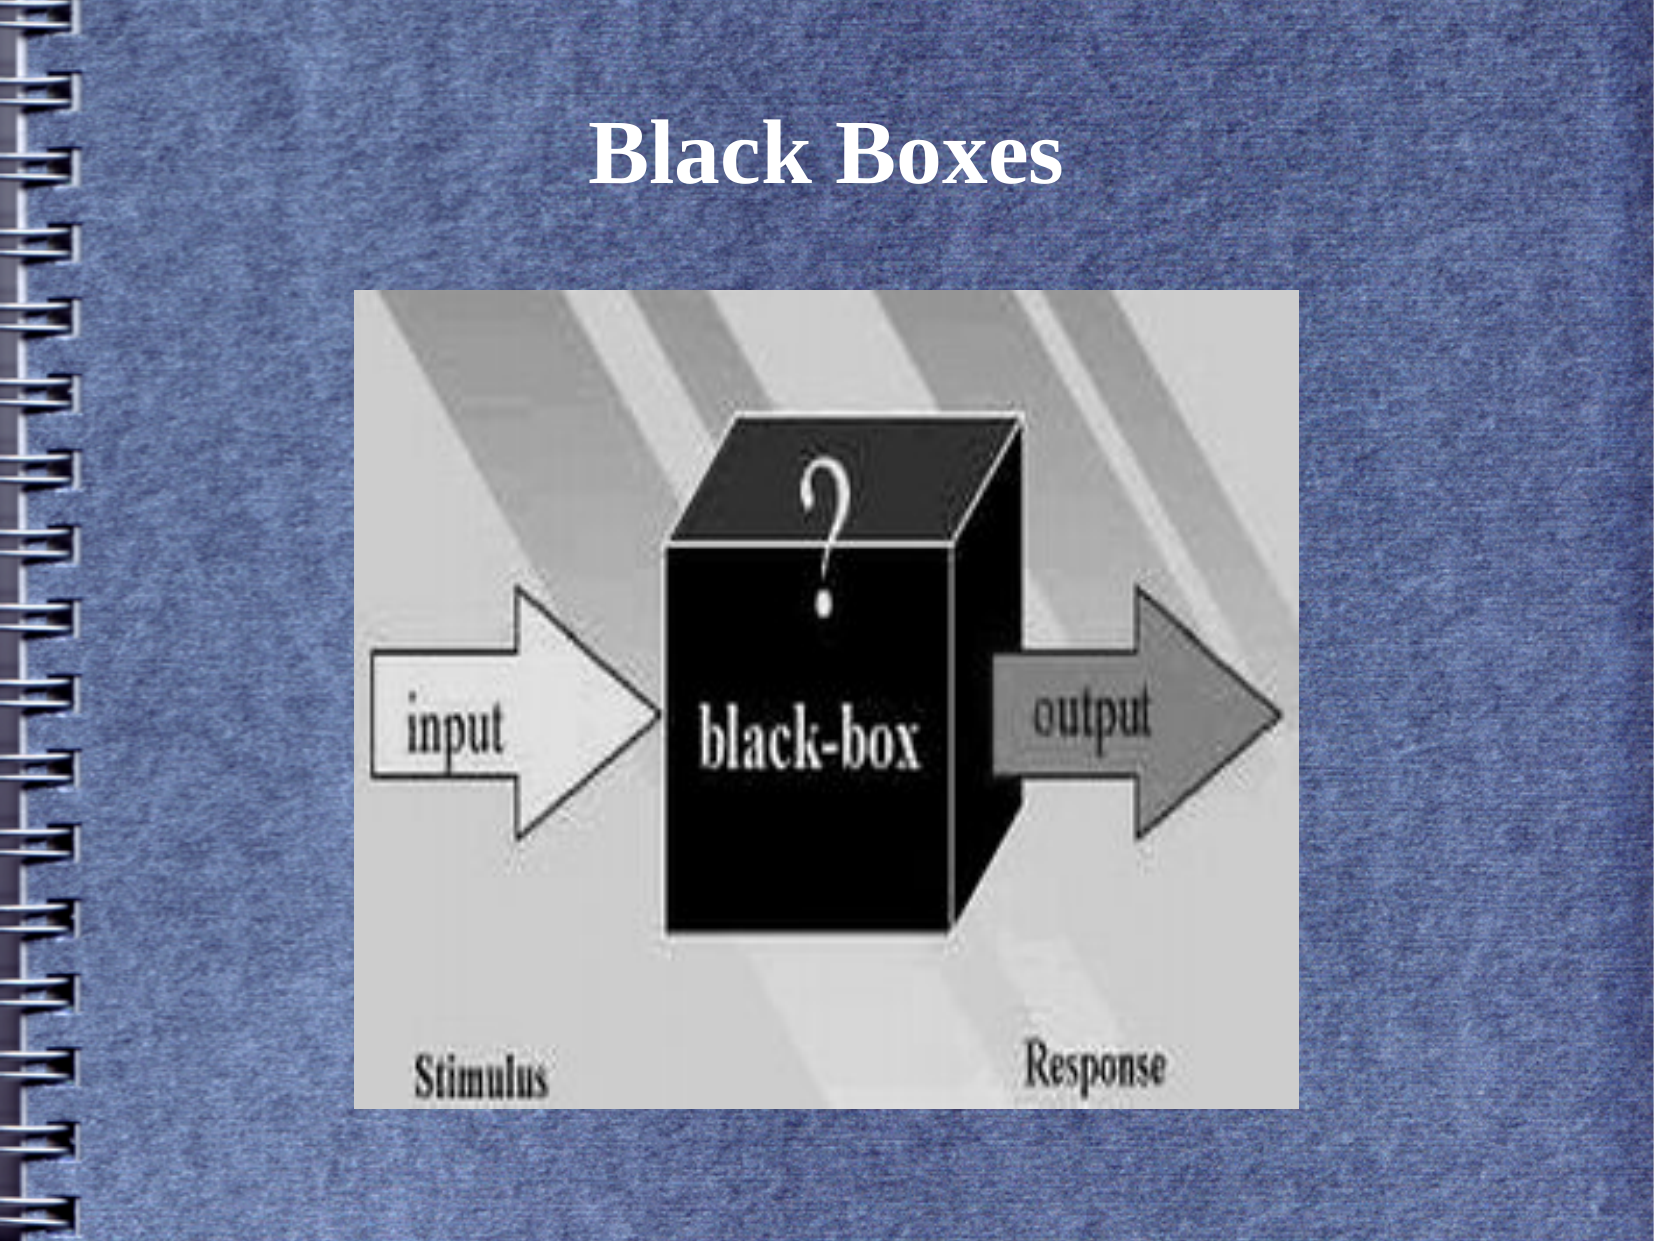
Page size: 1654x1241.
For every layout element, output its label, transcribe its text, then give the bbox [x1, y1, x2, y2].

picture [0, 0, 1654, 1241]
title Black Boxes [82, 49, 1571, 257]
